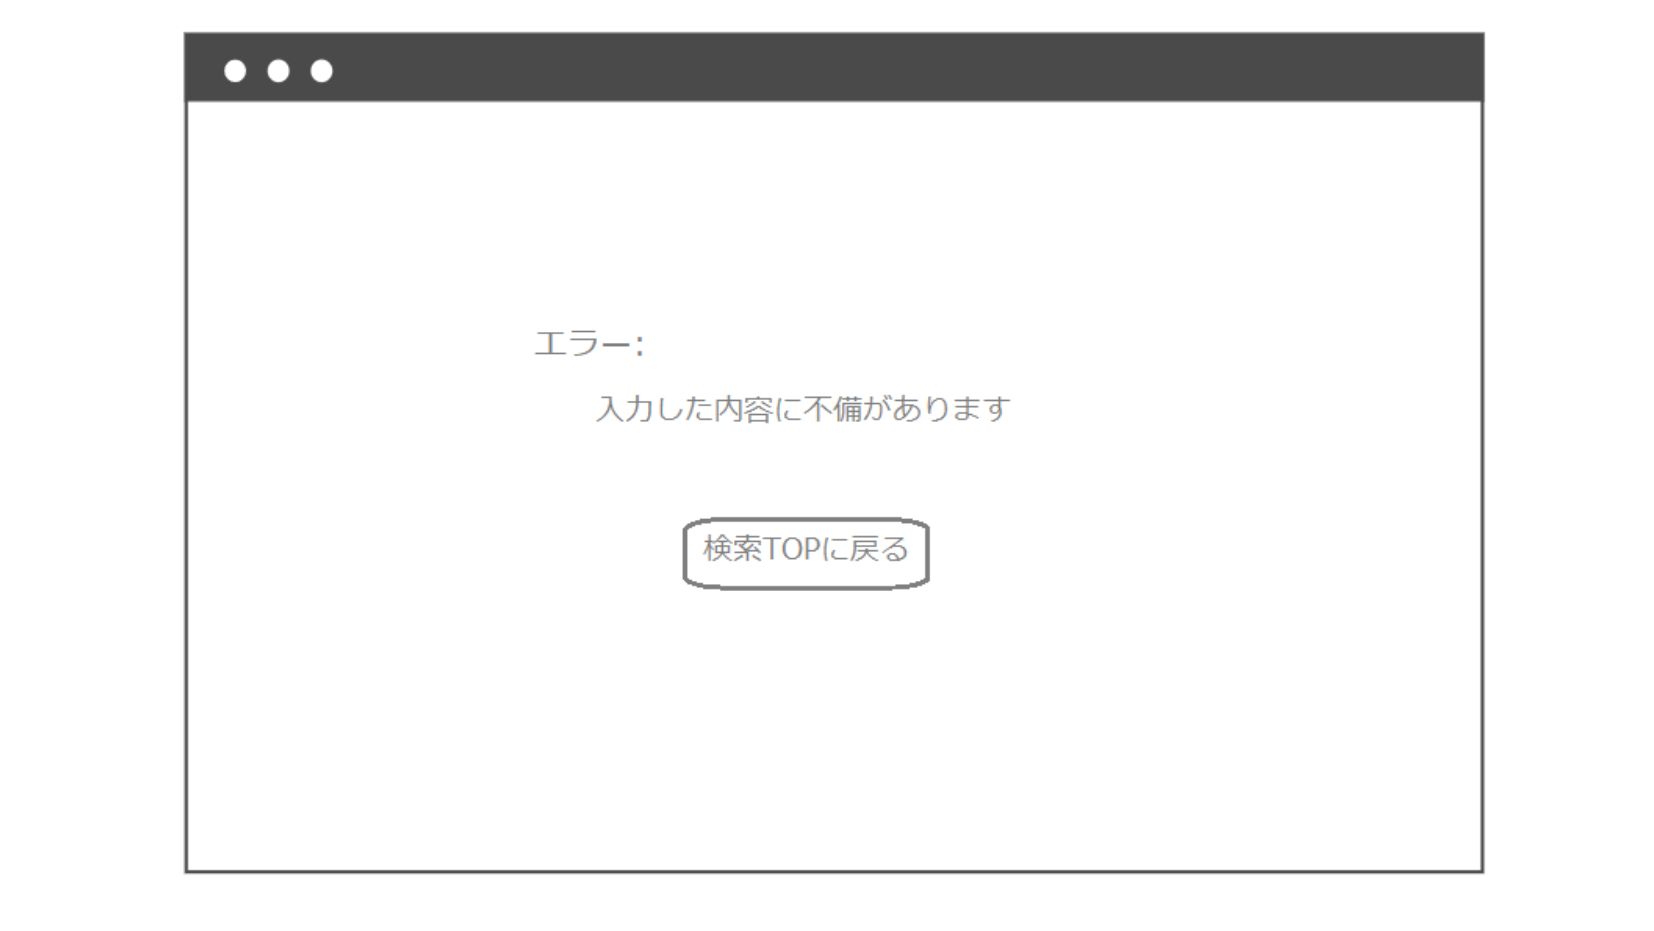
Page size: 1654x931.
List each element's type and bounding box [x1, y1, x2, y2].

picture [176, 26, 1493, 886]
